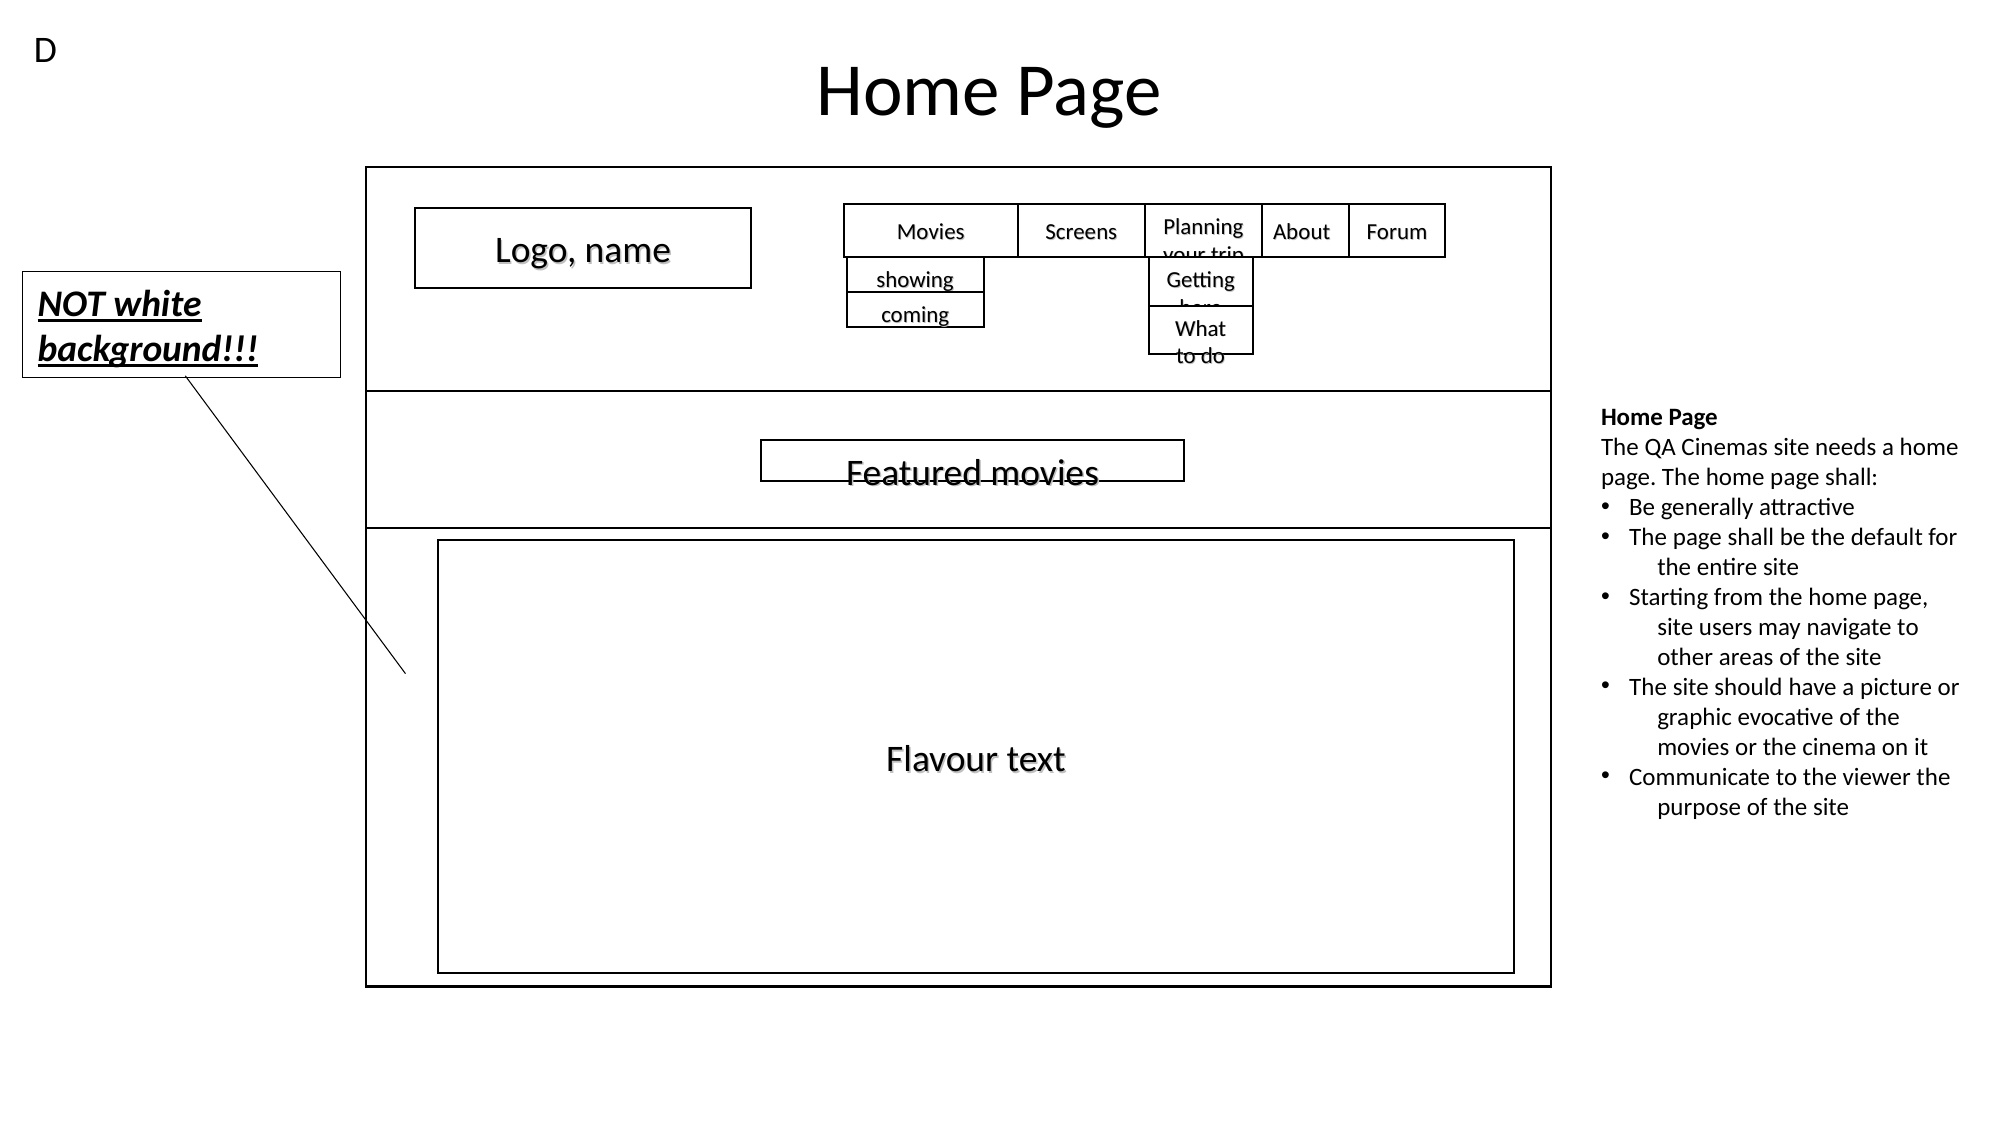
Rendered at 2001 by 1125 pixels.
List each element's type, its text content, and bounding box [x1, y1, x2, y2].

text_box D [18, 17, 73, 79]
text_box About [1262, 204, 1349, 257]
text_box Home Page [255, 32, 1724, 139]
text_box NOT white background!!! [22, 271, 341, 378]
text_box What to do [1149, 306, 1253, 354]
text_box Featured movies [761, 440, 1184, 481]
text_box Flavour text [438, 540, 1514, 973]
text_box Forum [1349, 204, 1445, 257]
text_box Getting here [1149, 257, 1253, 306]
text_box showing [847, 257, 984, 292]
text_box Screens [1018, 204, 1145, 257]
text_box Movies [844, 204, 1018, 257]
text_box coming [847, 292, 984, 327]
text_box Logo, name [415, 208, 751, 288]
text_box Home Page The QA Cinemas site needs a home page. The home page shall: Be generally attractive The page shall be the default for the entire site Starting from the home page, site users may navigate to other areas of the site The site should have a picture or graphic evocative of the movies or the cinema on it Communicate to the viewer the purpose of the site [1586, 393, 1977, 863]
text_box Planning your trip [1145, 204, 1262, 257]
